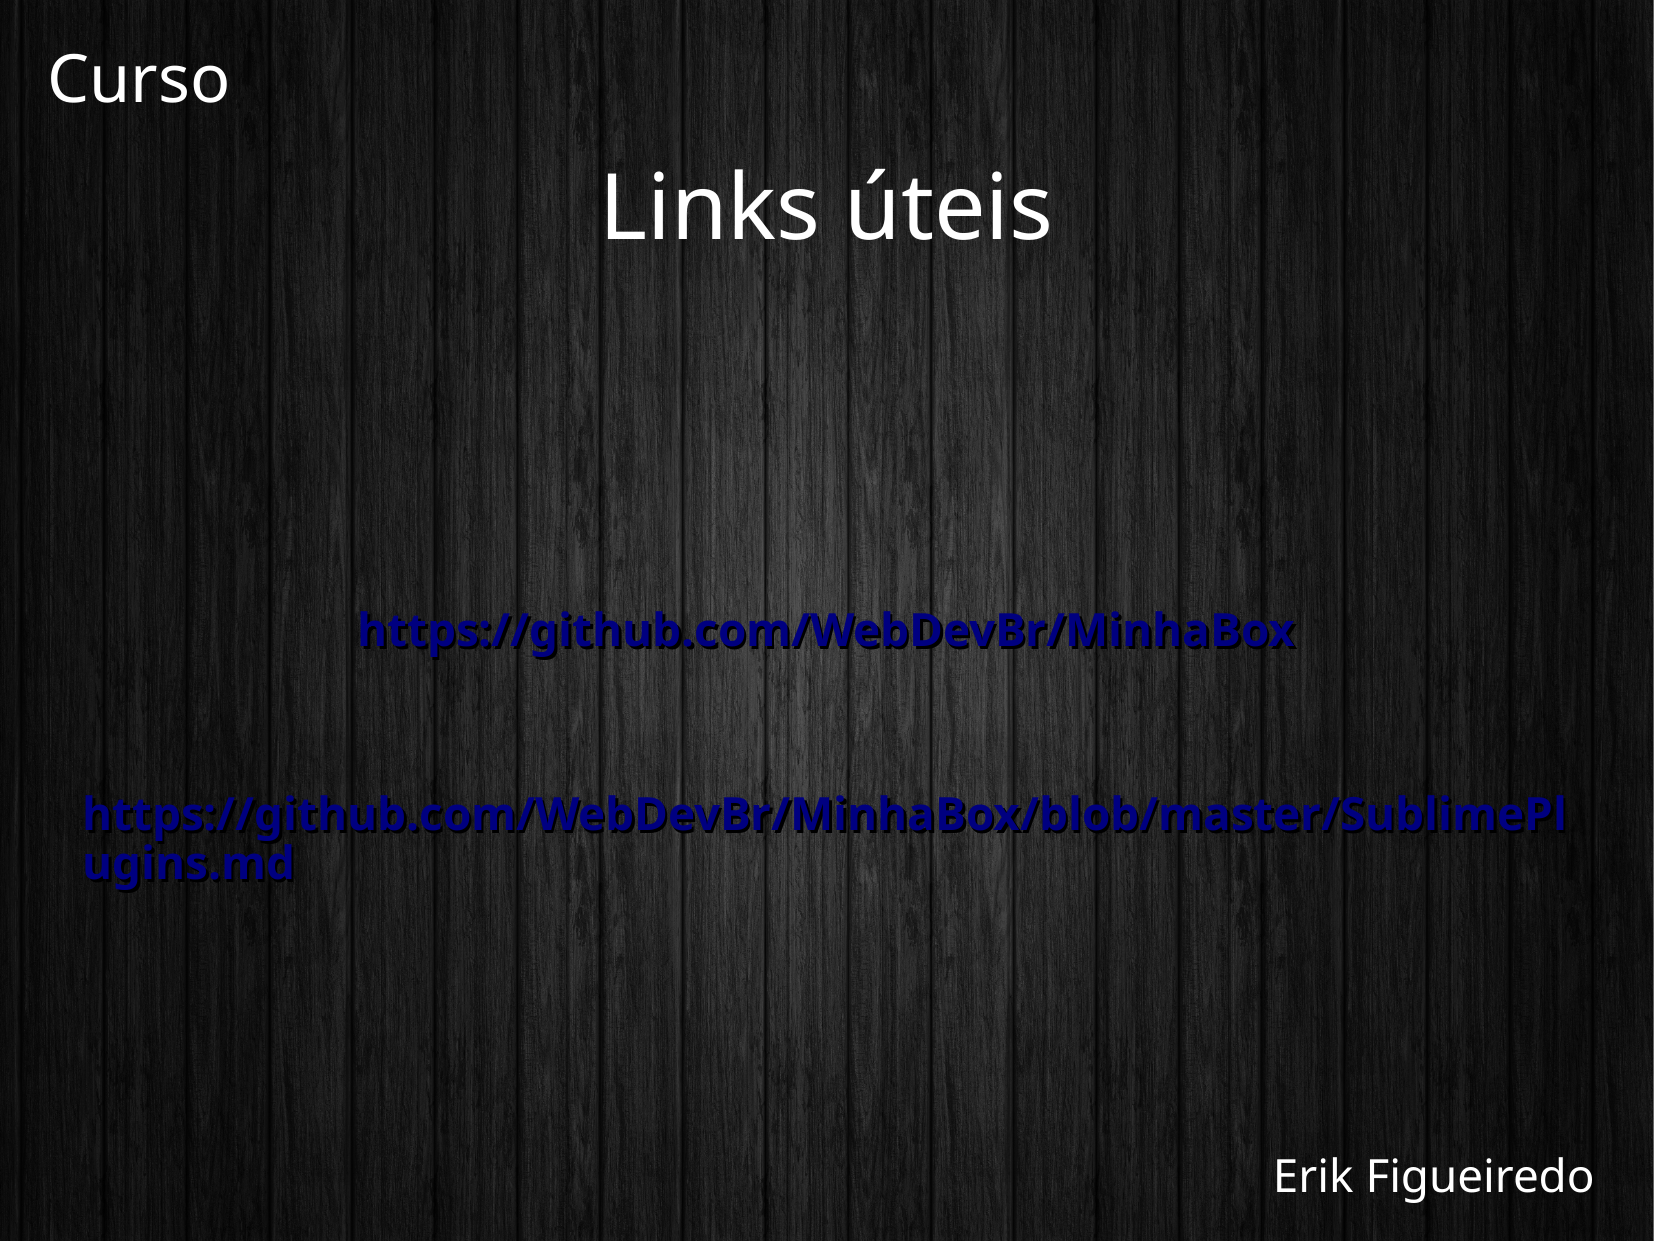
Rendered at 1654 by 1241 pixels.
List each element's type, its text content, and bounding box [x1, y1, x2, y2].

list https://github.com/WebDevBr/MinhaBox https://github.com/WebDevBr/MinhaBox/blob/master/SublimePlugins.md [82, 311, 1571, 1131]
text_box Curso [47, 35, 1087, 119]
title Links úteis [82, 129, 1571, 278]
picture [0, 0, 1654, 1241]
text_box Erik Figueiredo [768, 1133, 1595, 1217]
